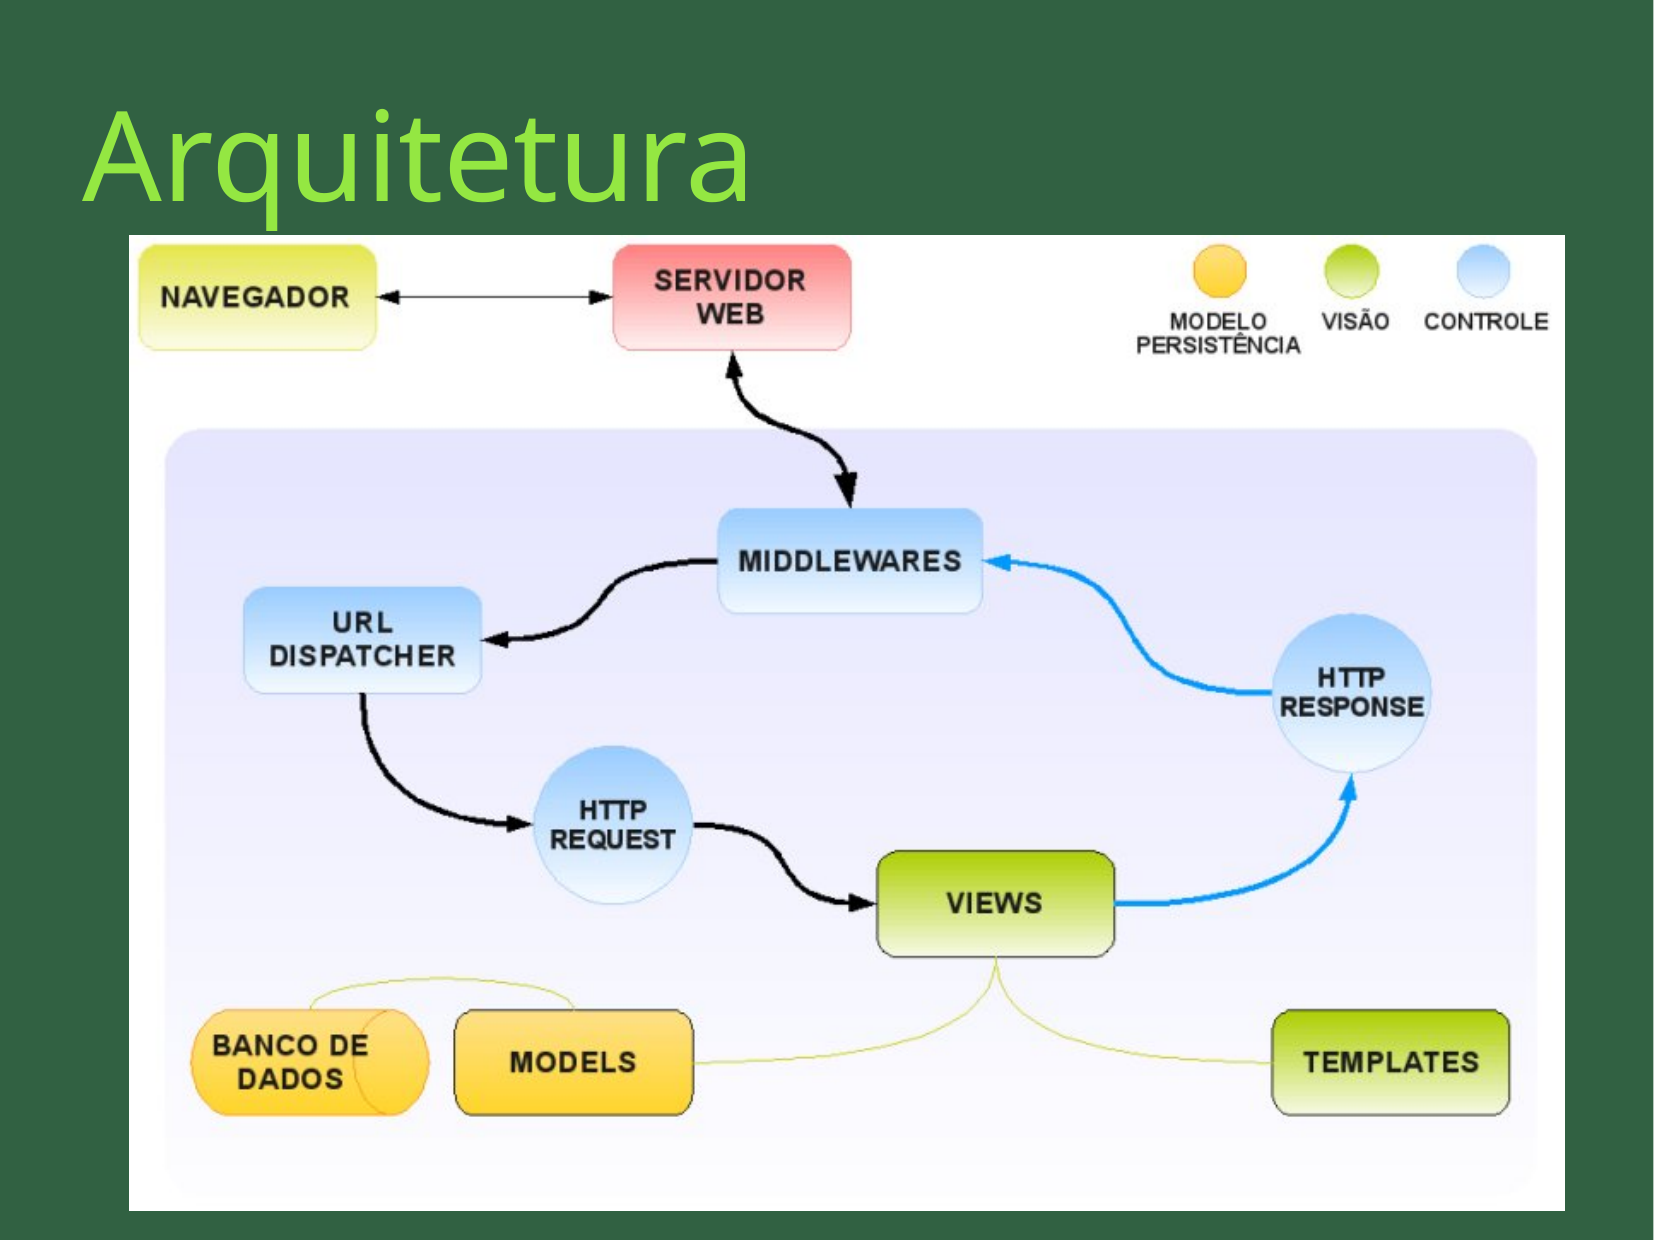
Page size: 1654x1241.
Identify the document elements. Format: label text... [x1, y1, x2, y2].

title Arquitetura [82, 49, 1571, 257]
picture [129, 235, 1565, 1211]
